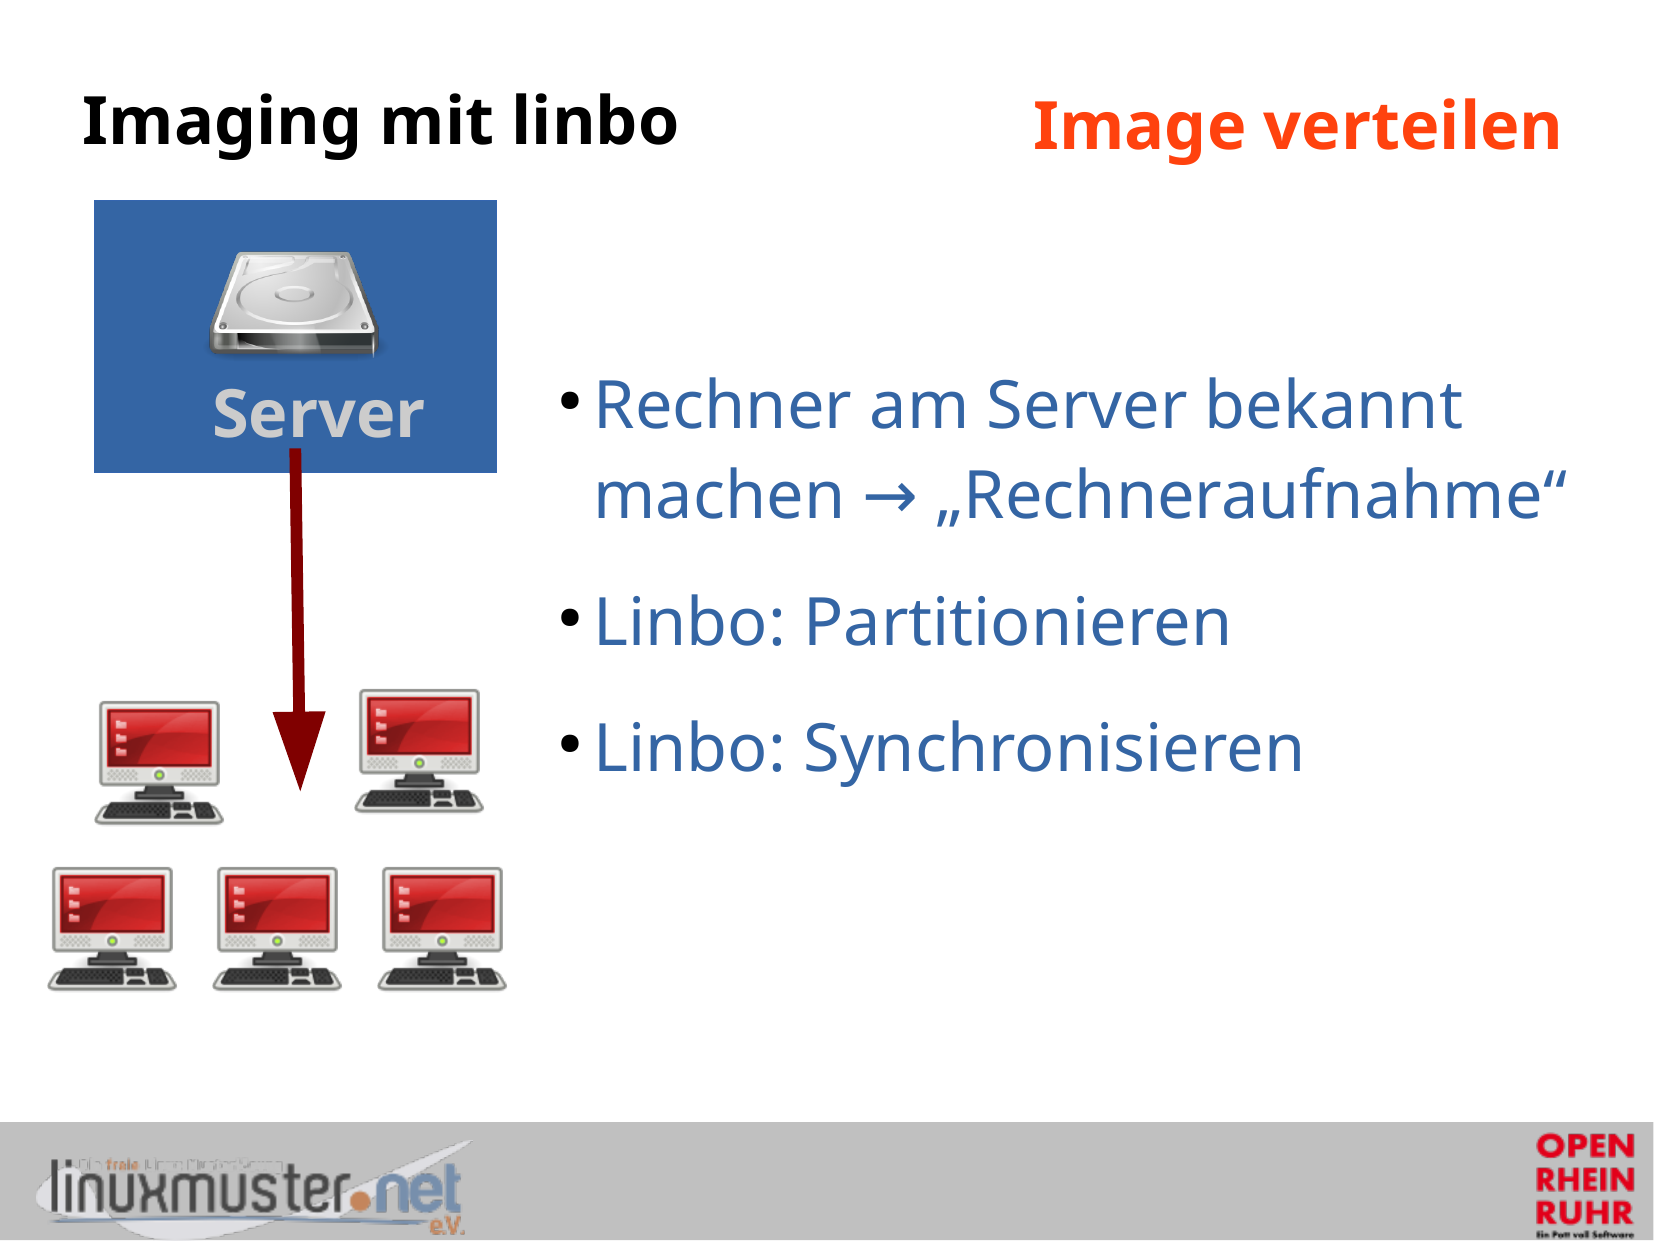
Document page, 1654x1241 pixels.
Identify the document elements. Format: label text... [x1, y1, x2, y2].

picture [212, 862, 343, 993]
picture [36, 1140, 473, 1241]
picture [354, 684, 485, 815]
picture [94, 696, 225, 827]
text_box [302, 200, 497, 473]
text_box [94, 200, 289, 473]
text_box Image verteilen [1018, 70, 1548, 161]
text_box Rechner am Server bekannt machen → „Rechneraufnahme“ Linbo: Partitionieren Linbo: Synchronisieren [543, 349, 1642, 850]
picture [47, 862, 178, 993]
title Imaging mit linbo [82, 49, 1571, 189]
picture [377, 862, 508, 993]
picture [1535, 1131, 1636, 1241]
text_box Server [197, 358, 402, 449]
picture [201, 200, 390, 358]
